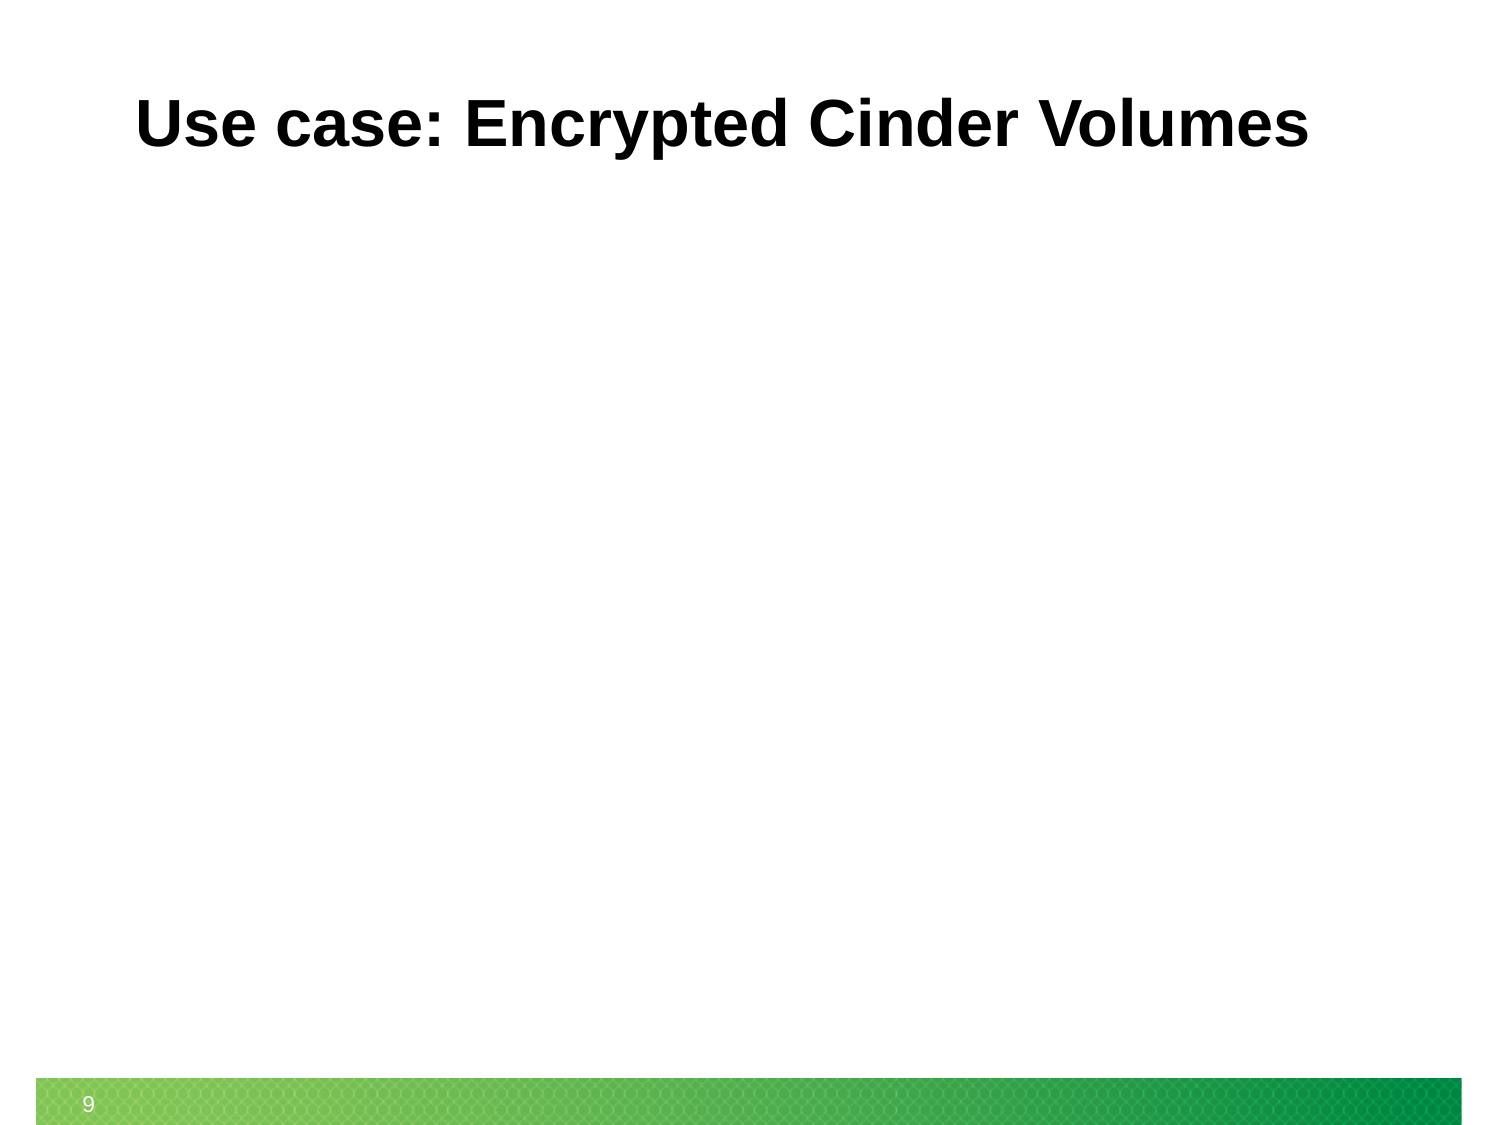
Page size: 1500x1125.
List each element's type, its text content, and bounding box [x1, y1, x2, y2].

title Use case: Encrypted Cinder Volumes [135, 41, 1372, 204]
picture [36, 1078, 1462, 1125]
